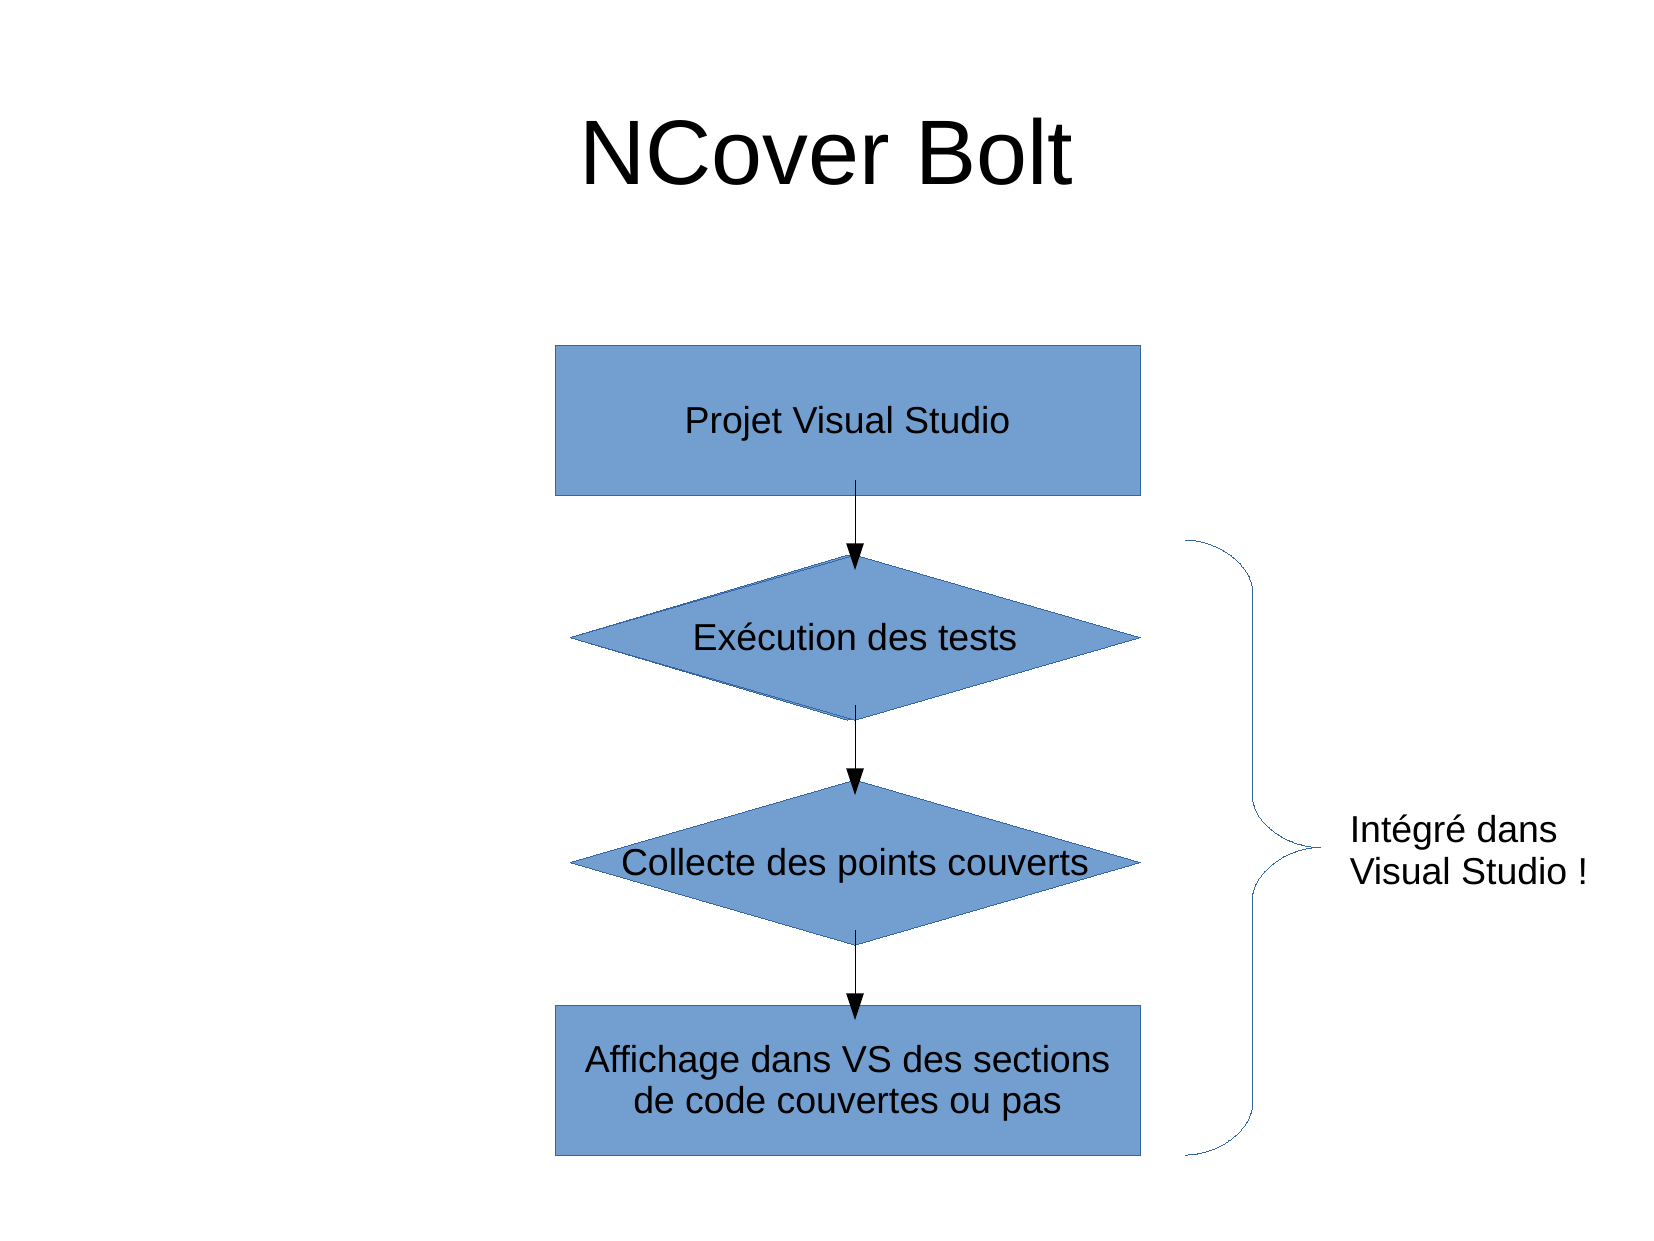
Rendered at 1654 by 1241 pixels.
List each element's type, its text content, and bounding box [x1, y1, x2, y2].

text_box Affichage dans VS des sections de code couvertes ou pas [555, 1005, 1141, 1156]
text_box Projet Visual Studio [555, 345, 1141, 496]
text_box Intégré dans Visual Studio ! [1335, 801, 1604, 901]
text_box Collecte des points couverts [570, 781, 1141, 946]
text_box Exécution des tests [570, 556, 1141, 721]
title NCover Bolt [82, 49, 1571, 257]
